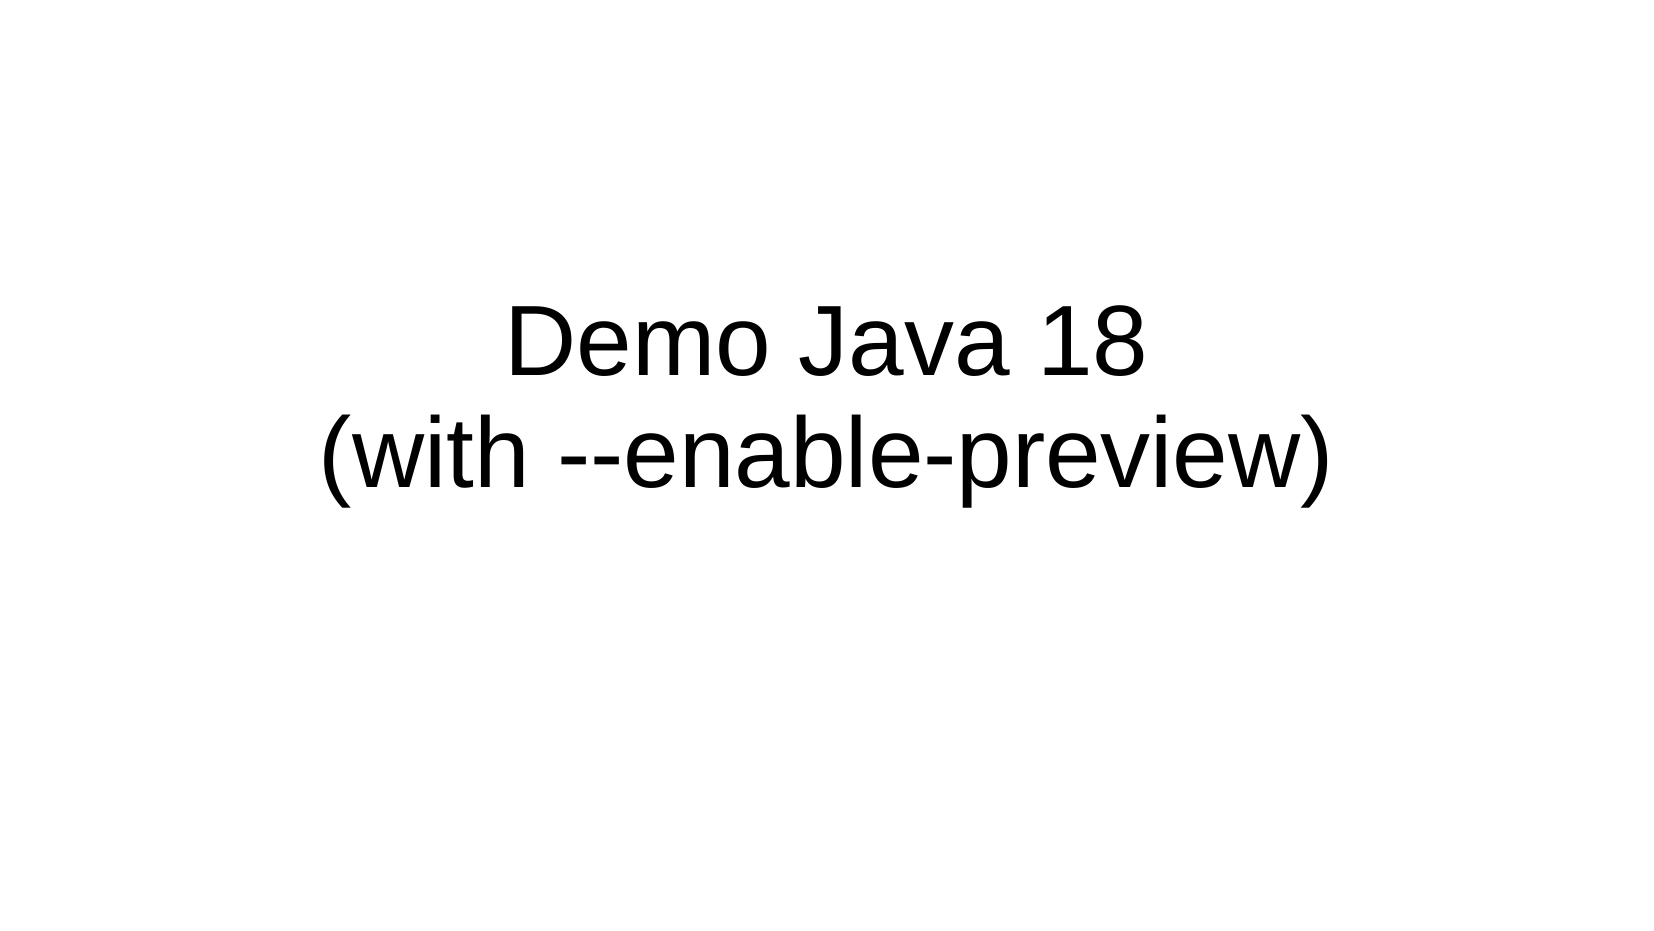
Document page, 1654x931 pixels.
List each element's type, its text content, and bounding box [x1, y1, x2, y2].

subtitle Demo Java 18 (with --enable-preview) [82, 37, 1571, 757]
